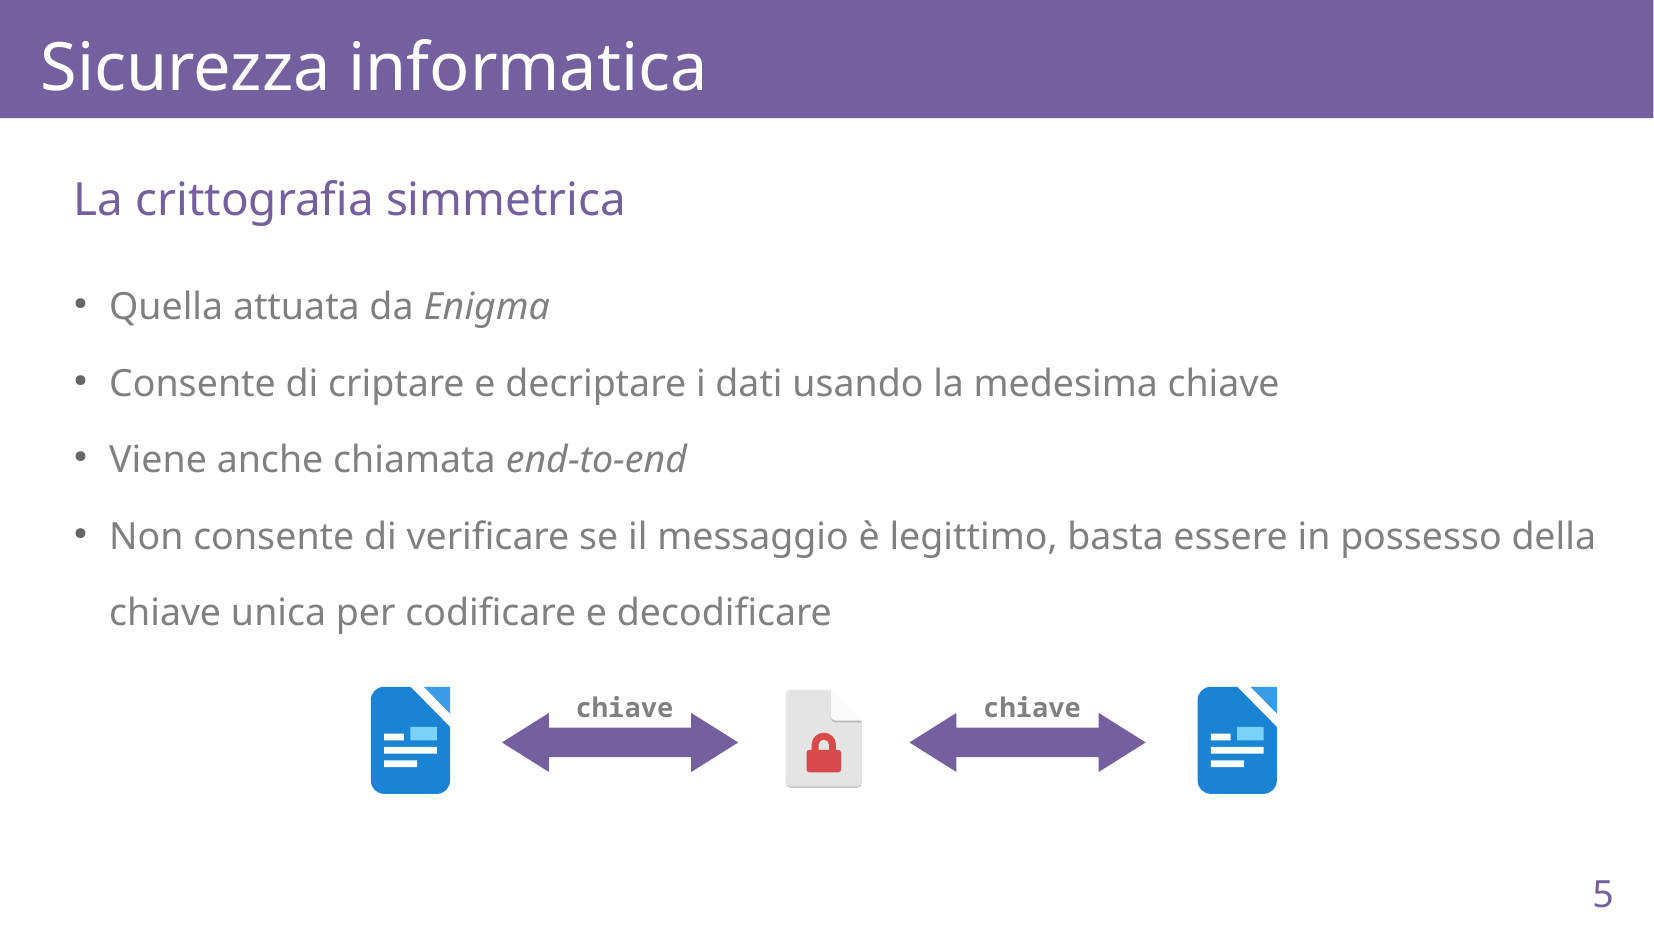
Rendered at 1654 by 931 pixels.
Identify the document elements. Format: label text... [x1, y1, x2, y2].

text_box Quella attuata da Enigma Consente di criptare e decriptare i dati usando la medesima chiave Viene anche chiamata end-to-end Non consente di verificare se il messaggio è legittimo, basta essere in possesso della chiave unica per codificare e decodificare [59, 246, 1599, 599]
text_box [501, 712, 739, 773]
text_box [0, 0, 1654, 119]
text_box Sicurezza informatica [25, 11, 942, 107]
picture [1181, 683, 1294, 798]
text_box chiave [968, 681, 1159, 742]
picture [767, 681, 880, 794]
text_box La crittografia simmetrica [59, 158, 1107, 229]
text_box [909, 712, 1146, 773]
picture [354, 683, 467, 798]
text_box <numero> [1510, 860, 1654, 931]
text_box chiave [561, 681, 751, 742]
